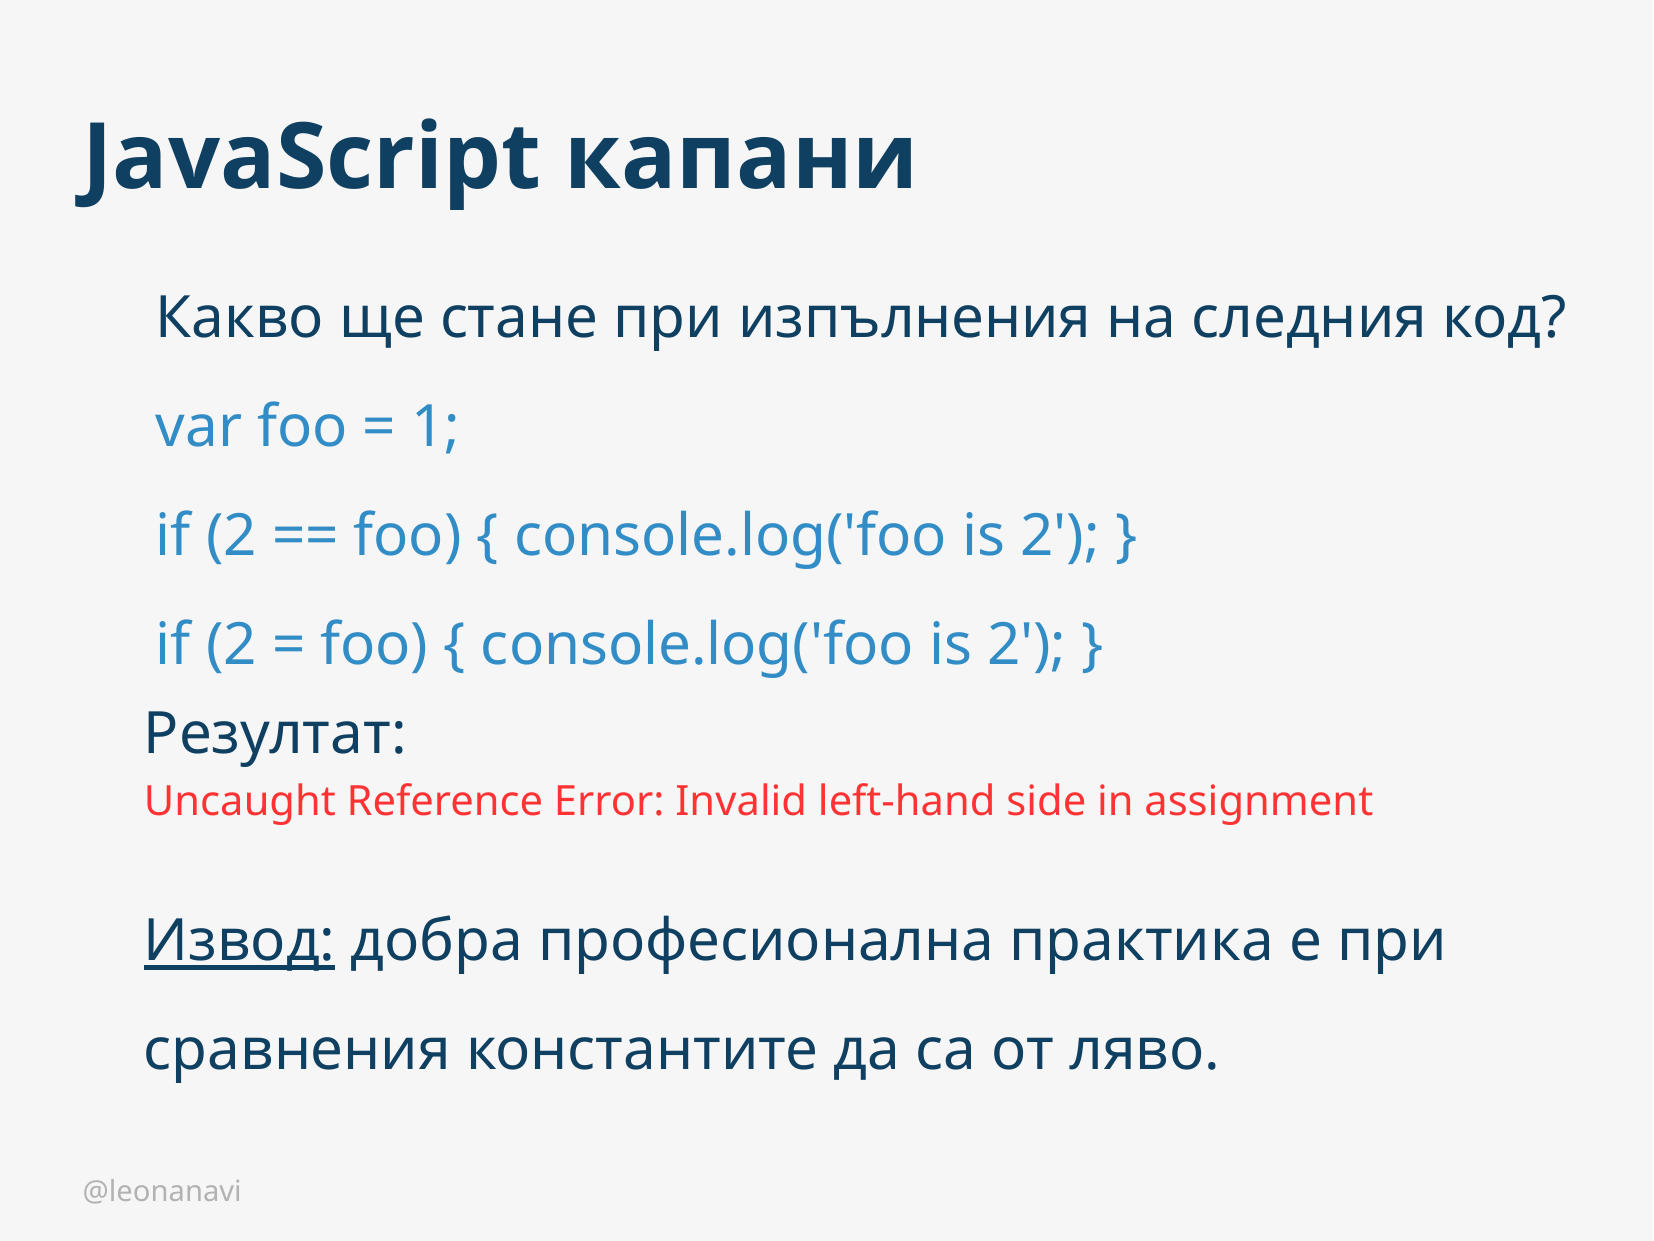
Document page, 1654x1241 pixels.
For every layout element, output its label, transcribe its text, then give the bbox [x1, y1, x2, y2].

text_box Извод: добра професионална практика е при сравнения константите да са от ляво. [93, 890, 1418, 1072]
title JavaScript капани [82, 49, 1571, 257]
text_box Резултат: Uncaught Reference Error: Invalid left-hand side in assignment [129, 684, 1546, 816]
text_box Какво ще стане при изпълнения на следния код? var foo = 1; if (2 == foo) { console.log('foo is 2'); } if (2 = foo) { console.log('foo is 2'); } [105, 267, 1621, 717]
